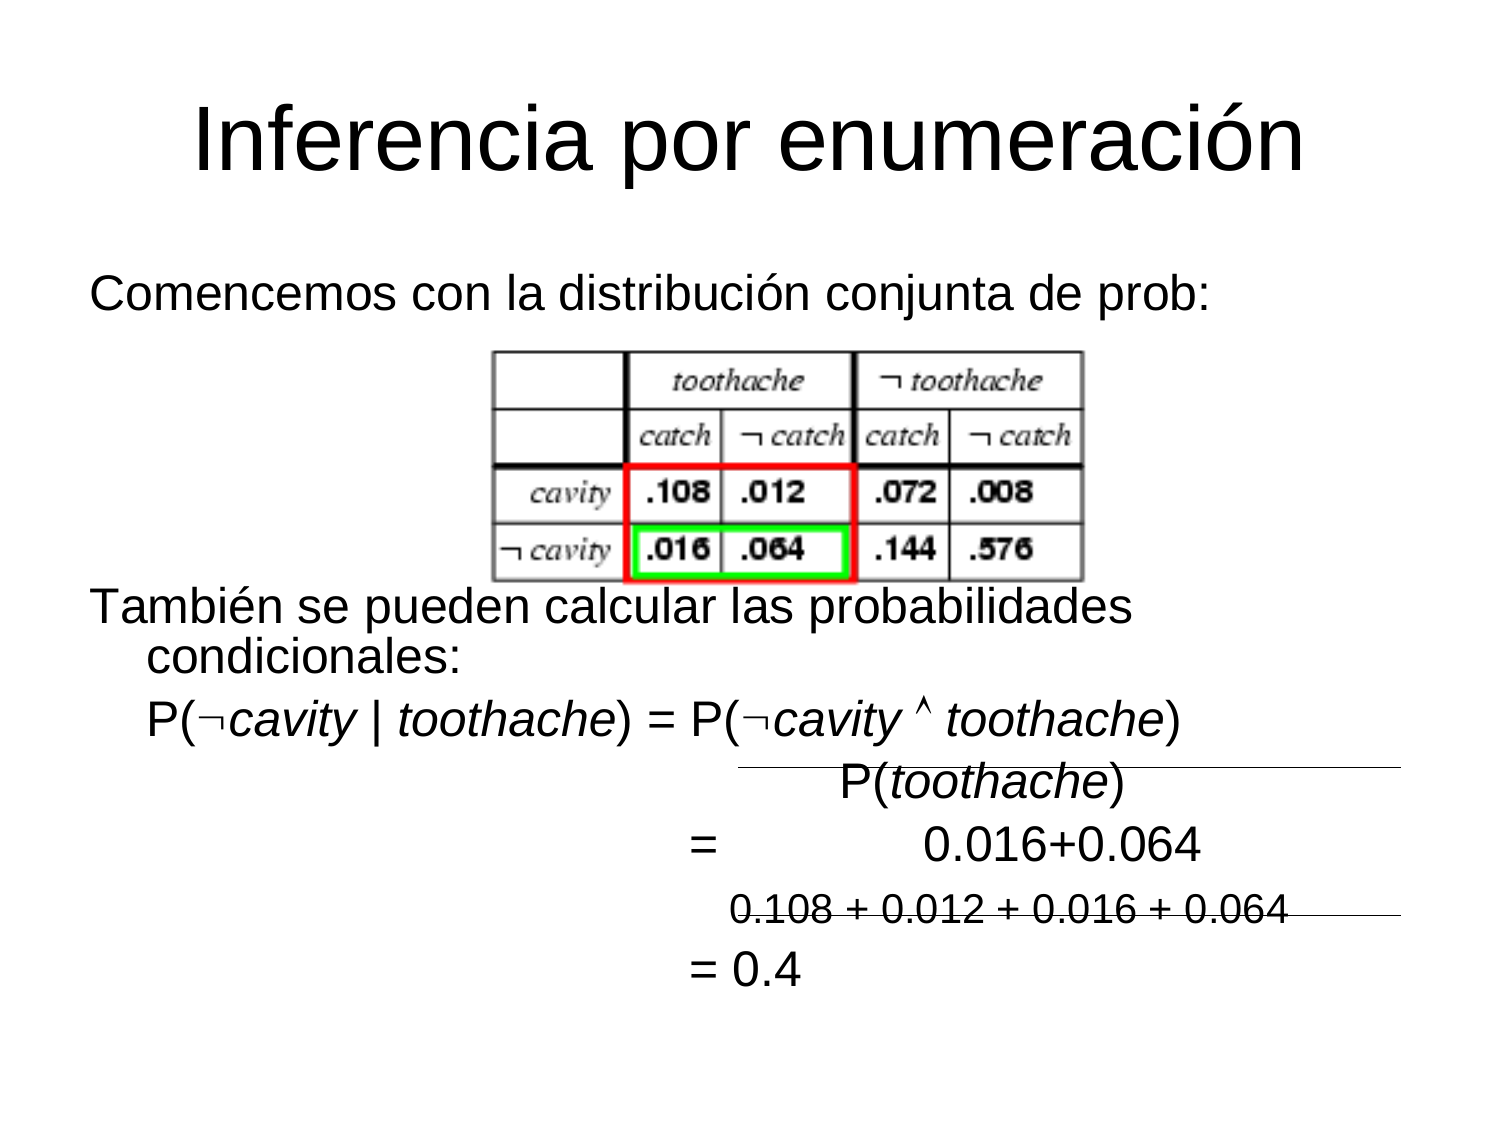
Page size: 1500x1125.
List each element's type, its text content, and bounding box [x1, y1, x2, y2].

title Inferencia por enumeración [75, 45, 1426, 233]
list Comencemos con la distribución conjunta de prob: También se pueden calcular las probabilidades condicionales: P(cavity | toothache) = P(cavity  toothache) P(toothache) = 0.016+0.064 0.108 + 0.012 + 0.016 + 0.064 = 0.4 [75, 262, 1426, 1044]
